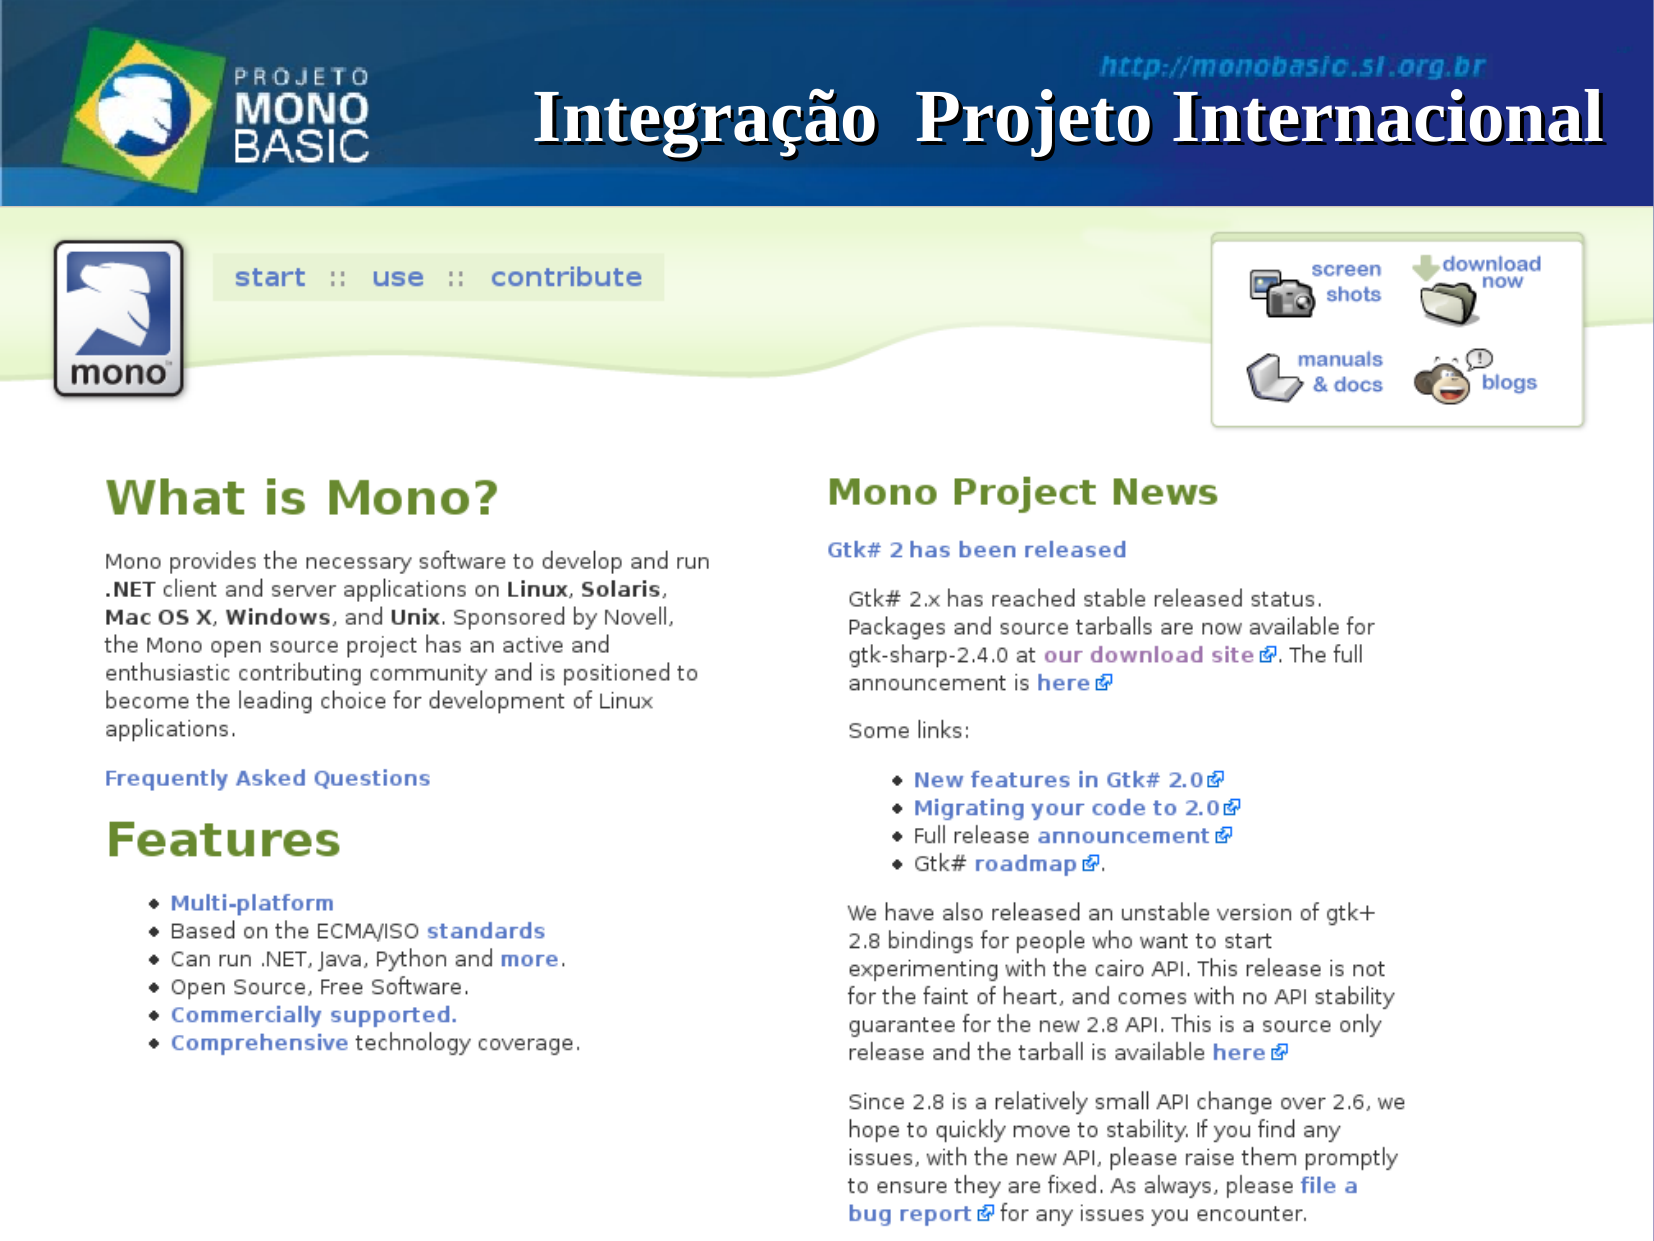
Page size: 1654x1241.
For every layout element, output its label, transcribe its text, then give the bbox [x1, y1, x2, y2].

title Integração Projeto Internacional [222, 43, 1606, 191]
picture [0, 0, 1654, 1241]
